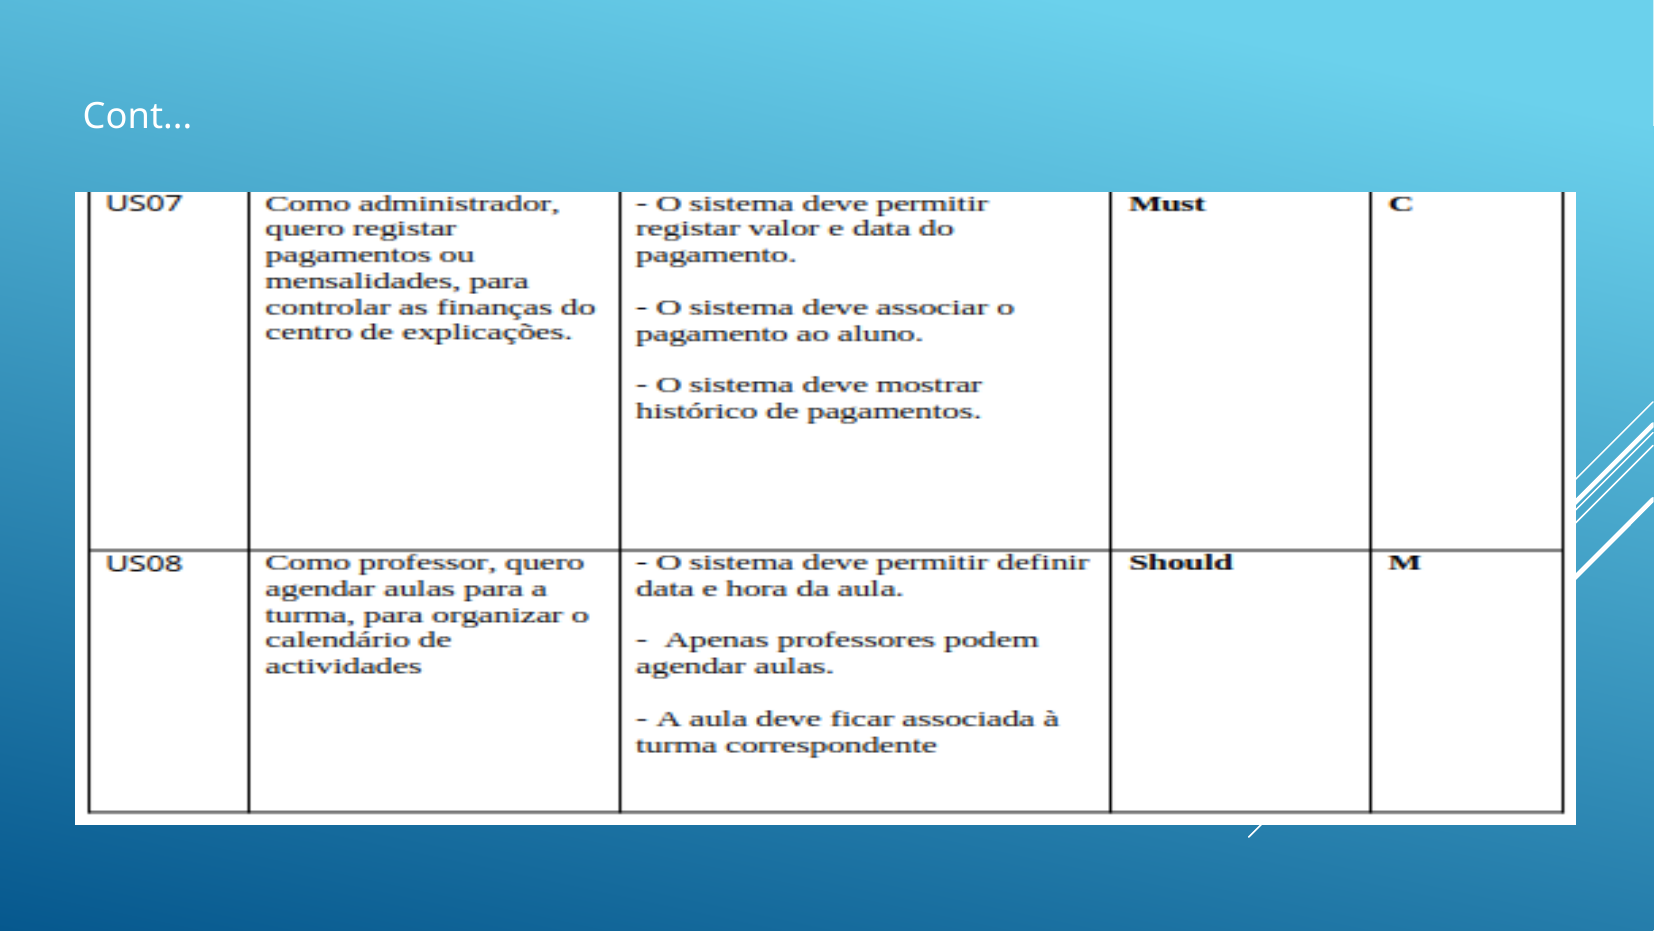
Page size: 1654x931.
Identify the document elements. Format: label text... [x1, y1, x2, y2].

title Cont... [82, 37, 1571, 192]
picture [75, 192, 1576, 826]
